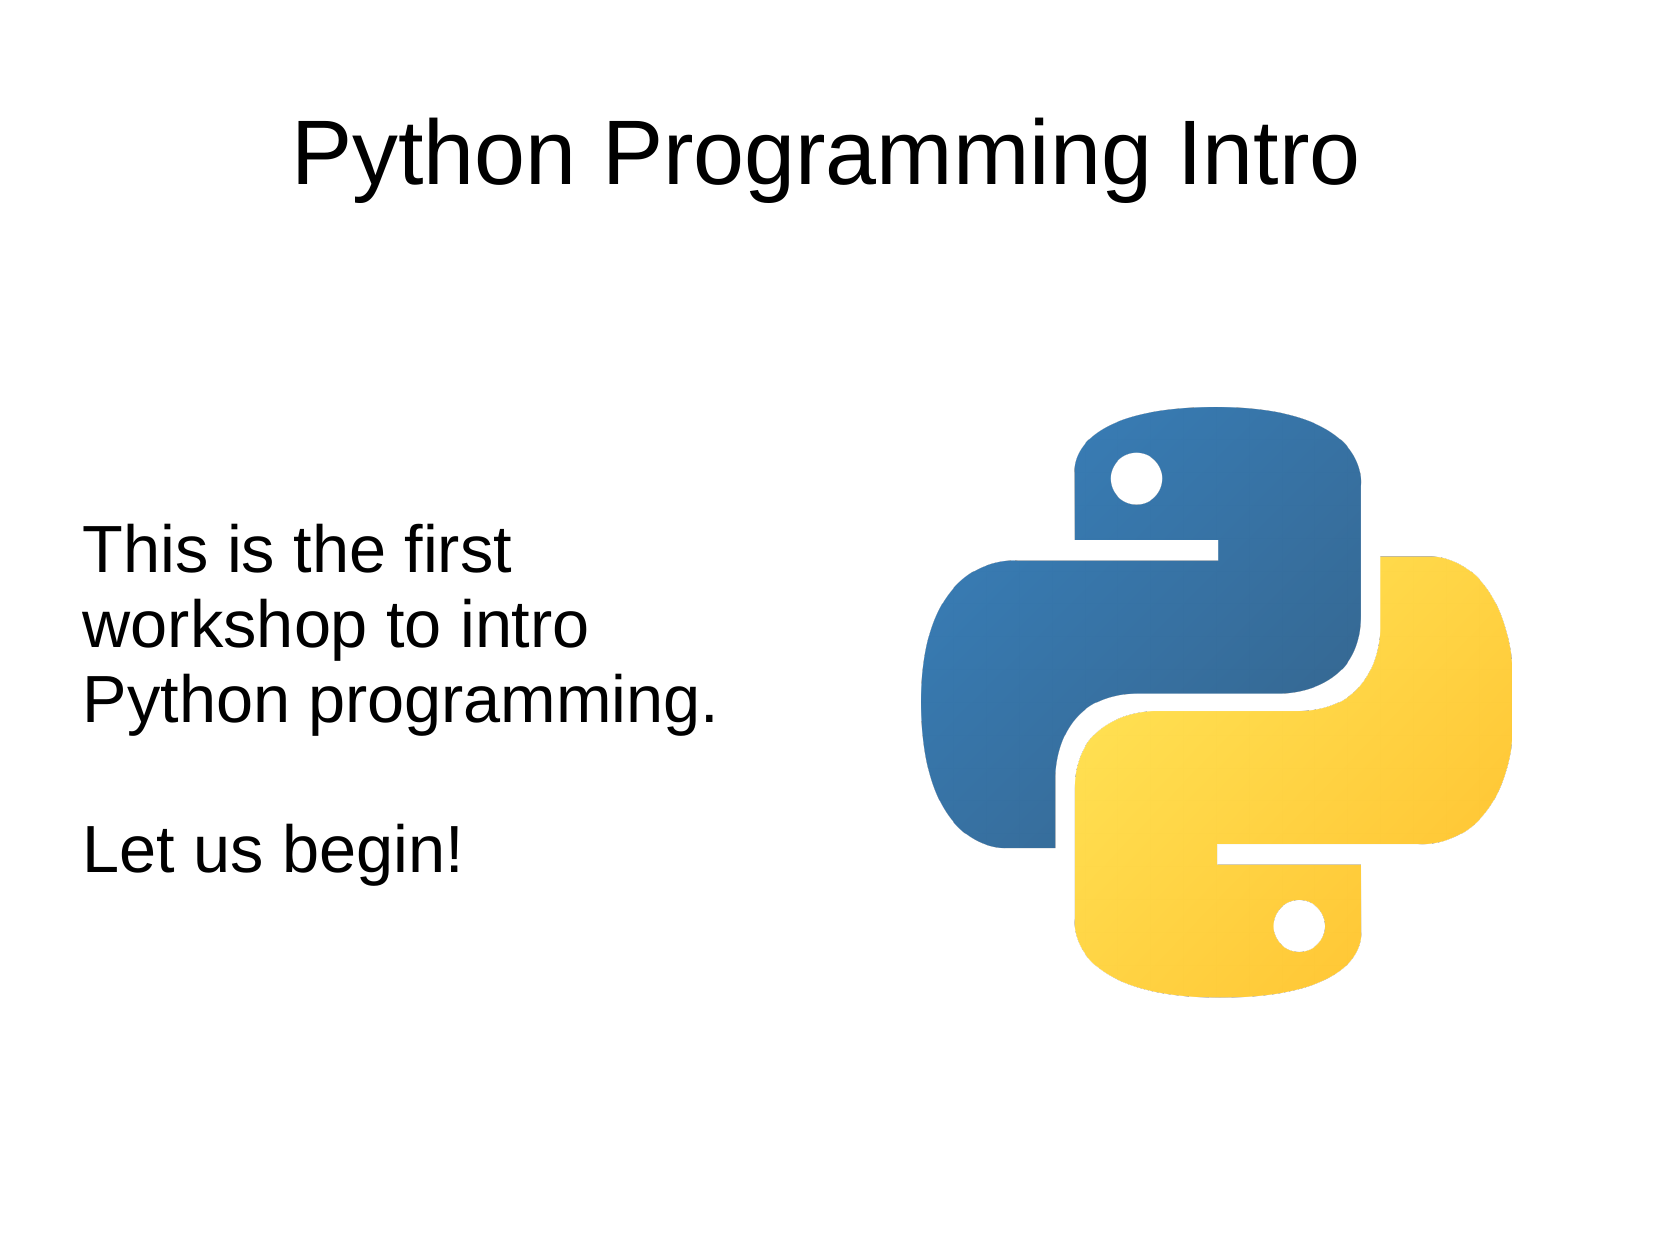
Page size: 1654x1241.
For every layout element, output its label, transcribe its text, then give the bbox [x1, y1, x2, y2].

title Python Programming Intro [82, 49, 1571, 257]
subtitle This is the first workshop to intro Python programming. Let us begin! [82, 285, 1571, 1114]
picture [921, 407, 1512, 998]
